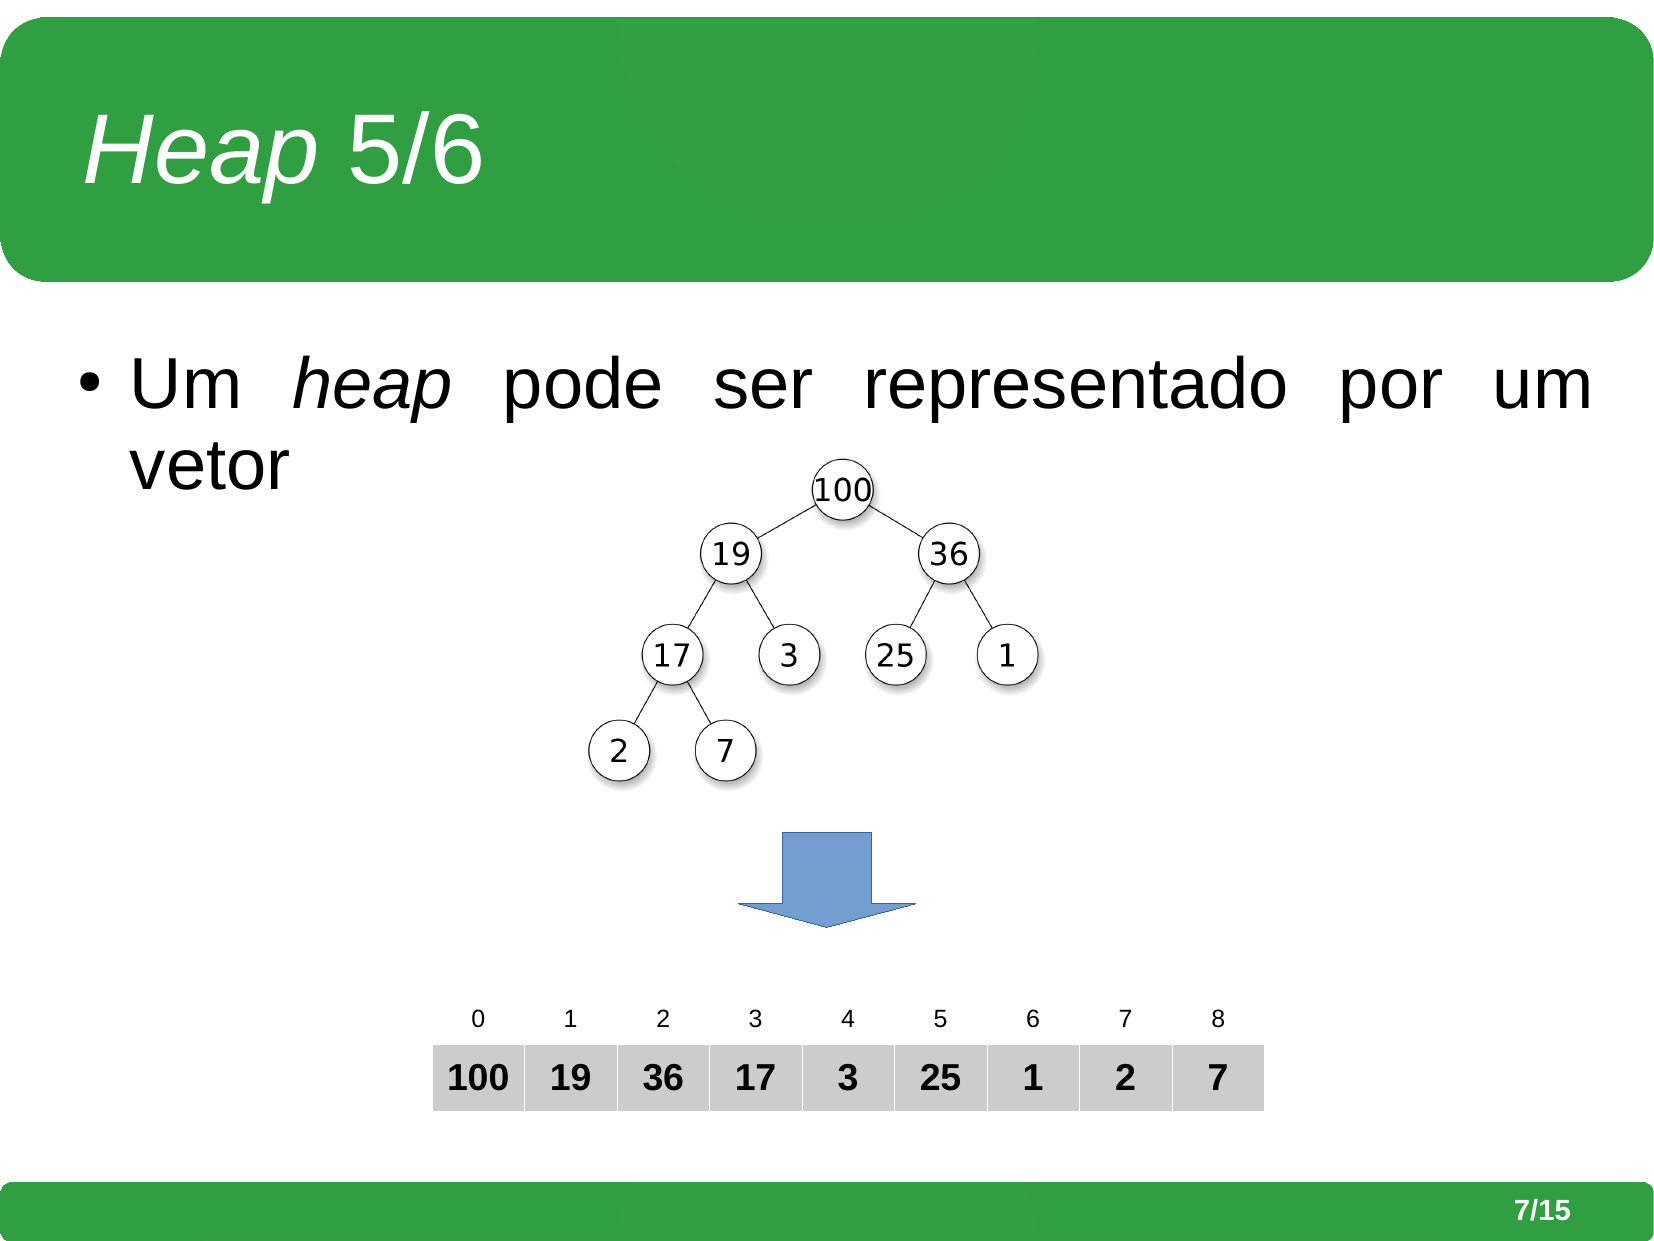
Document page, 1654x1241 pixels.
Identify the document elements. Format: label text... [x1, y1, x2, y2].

title Heap 5/6 [82, 47, 1571, 252]
table_header 3 [710, 994, 802, 1044]
list Um heap pode ser representado por um vetor [59, 343, 1595, 738]
table_cell 7 [1173, 1045, 1264, 1111]
table_header 4 [803, 994, 894, 1044]
table_cell 25 [895, 1045, 987, 1111]
table_cell 17 [710, 1045, 802, 1111]
table_header 7 [1080, 994, 1172, 1044]
table_cell 1 [988, 1045, 1079, 1111]
table_header 5 [895, 994, 987, 1044]
table_header 0 [433, 994, 524, 1044]
table_cell 19 [525, 1045, 617, 1111]
table_header 8 [1173, 994, 1264, 1044]
table_cell 36 [618, 1045, 709, 1111]
table_cell 3 [803, 1045, 894, 1111]
table_cell 2 [1080, 1045, 1172, 1111]
table_cell 100 [433, 1045, 524, 1111]
text_box [738, 832, 916, 928]
table_header 1 [525, 994, 617, 1044]
table_header 6 [988, 994, 1079, 1044]
table_header 2 [618, 994, 709, 1044]
picture [560, 738, 1093, 820]
